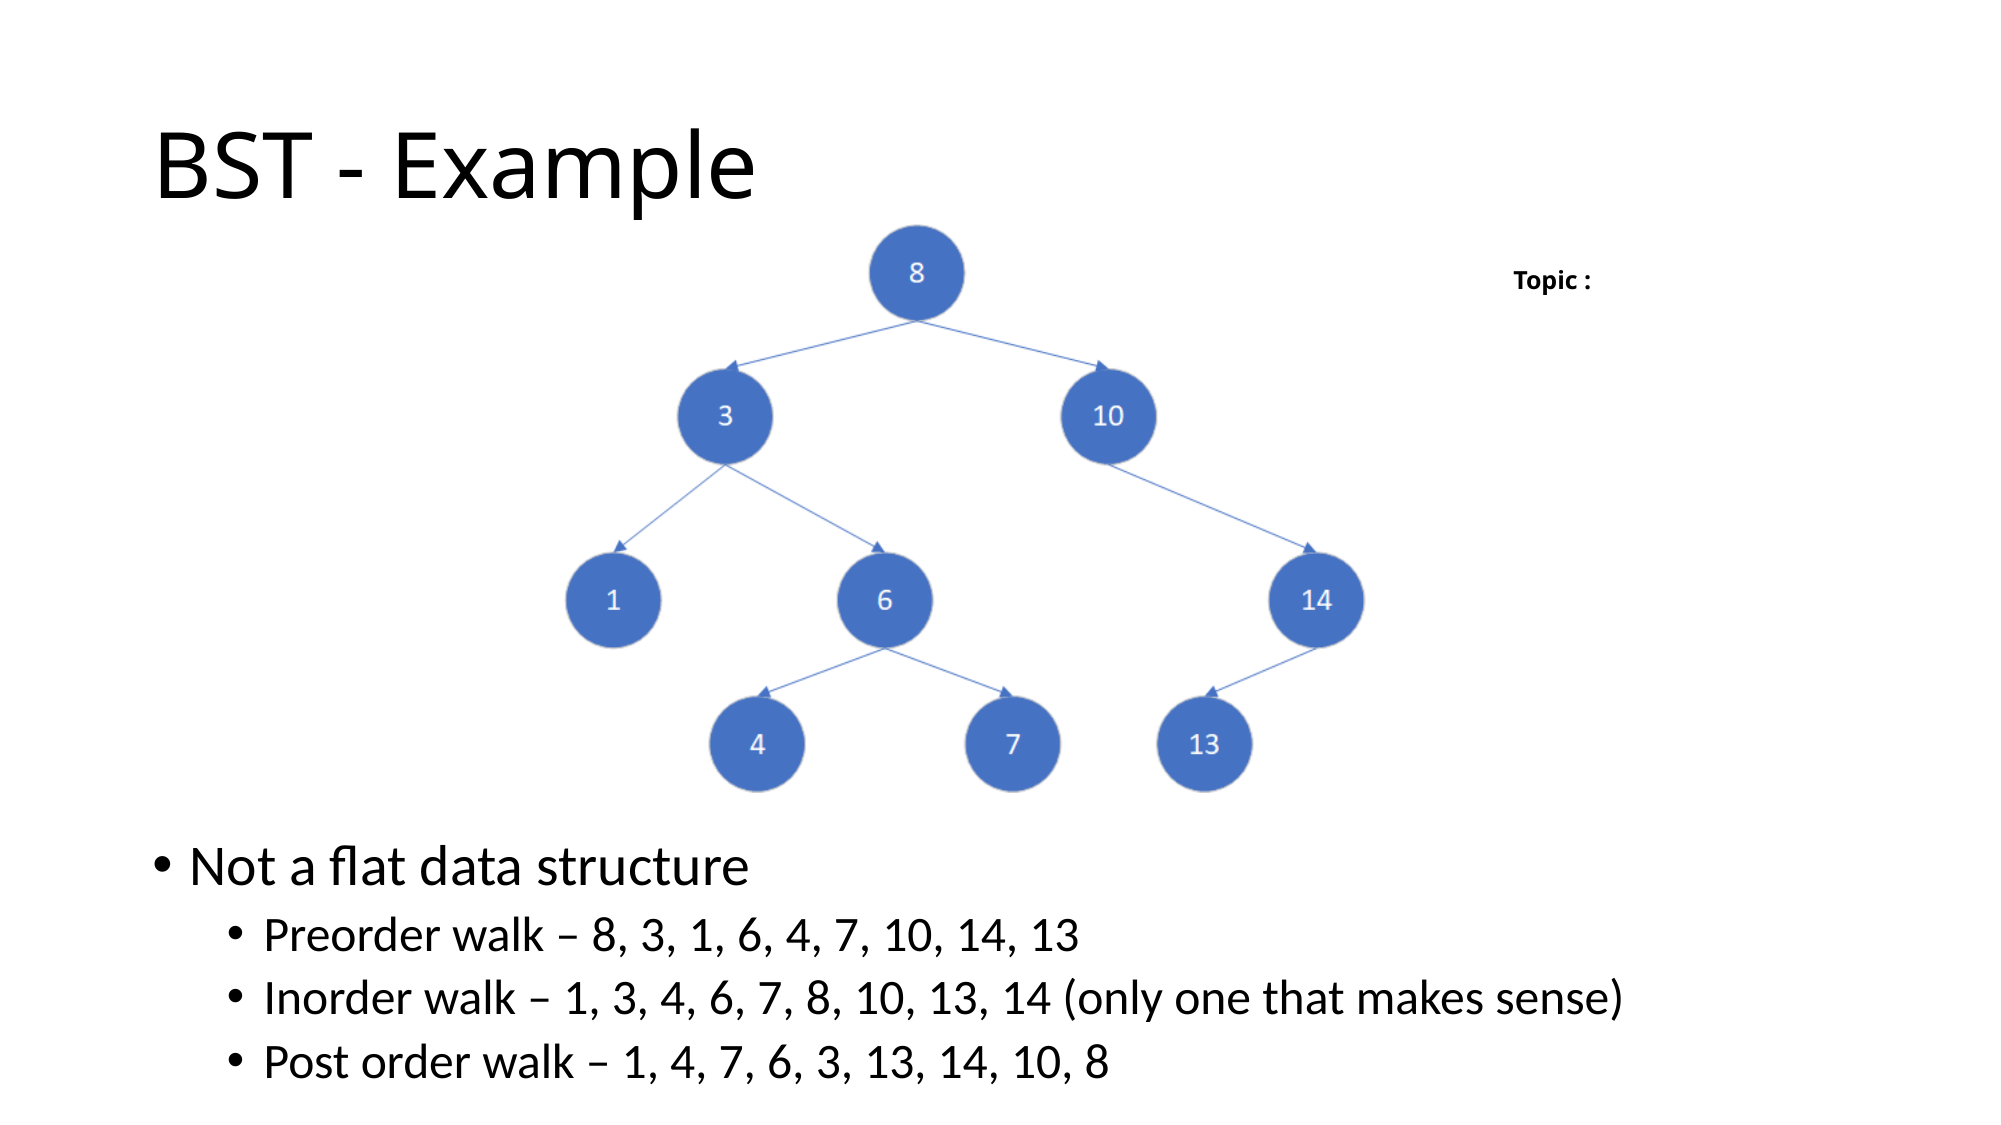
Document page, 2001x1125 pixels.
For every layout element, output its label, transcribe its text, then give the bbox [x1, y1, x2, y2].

picture [564, 224, 1366, 793]
text_box Topic : [1513, 234, 1592, 295]
list Not a flat data structure Preorder walk – 8, 3, 1, 6, 4, 7, 10, 14, 13 Inorder walk – 1, 3, 4, 6, 7, 8, 10, 13, 14 (only one that makes sense) Post order walk – 1, 4, 7, 6, 3, 13, 14, 10, 8 [137, 828, 1863, 1097]
title BST - Example [137, 59, 1863, 278]
